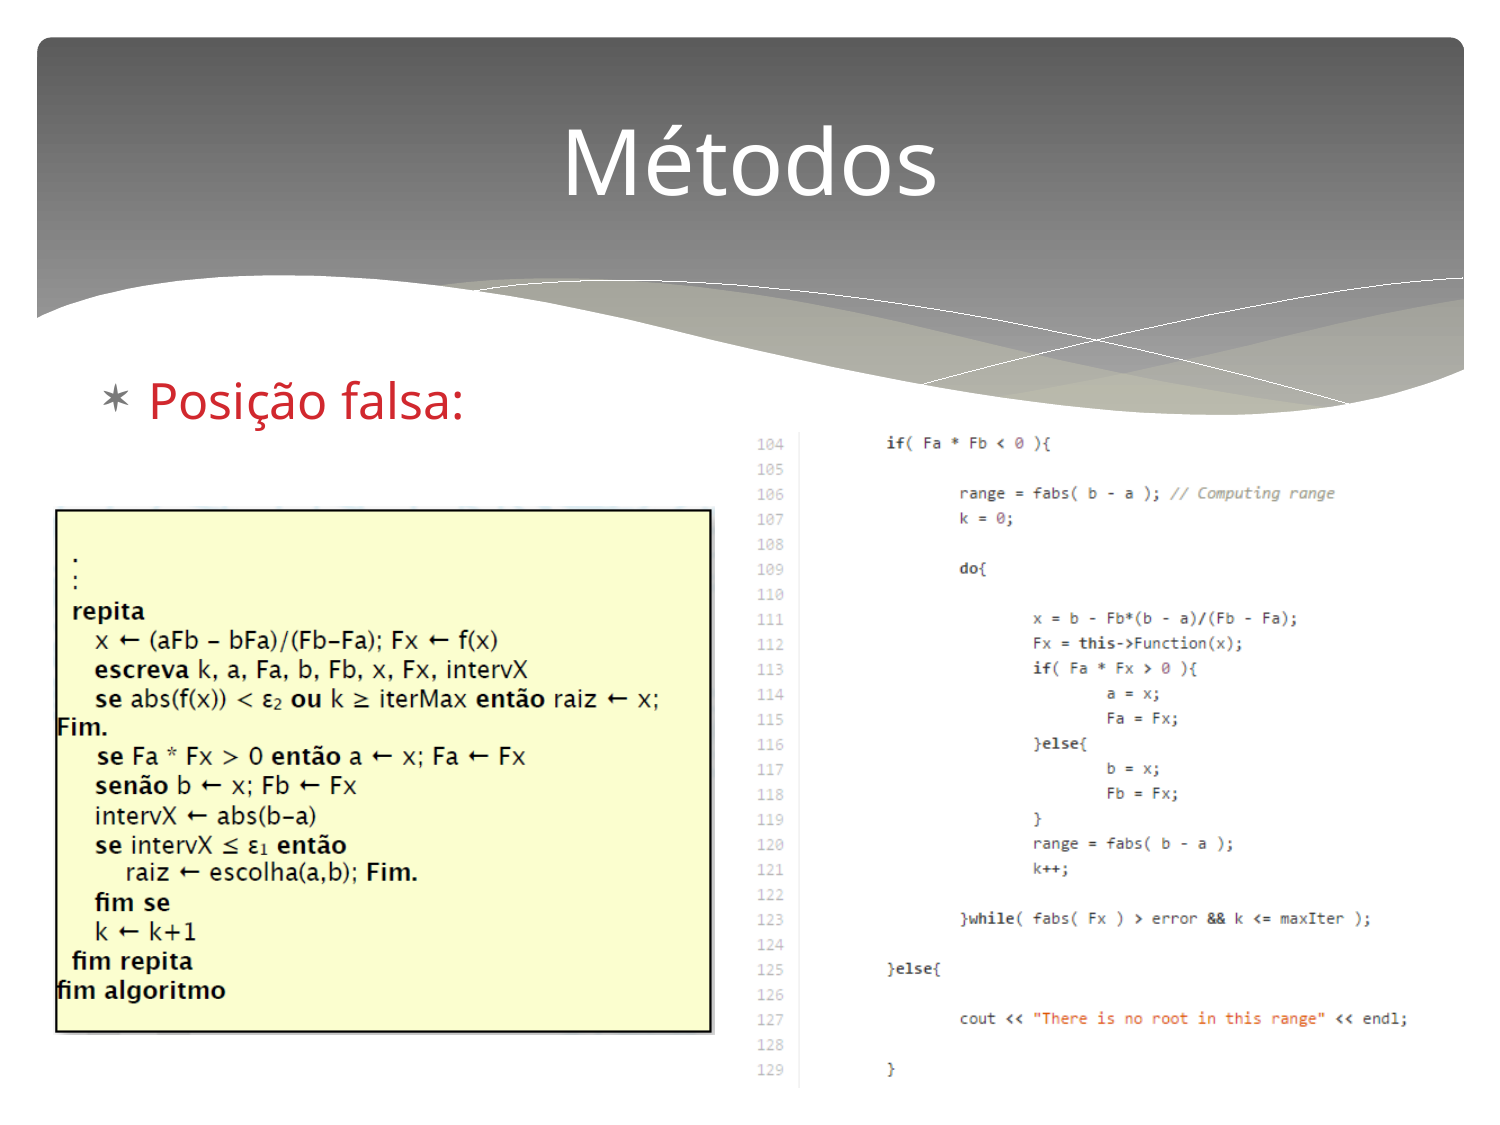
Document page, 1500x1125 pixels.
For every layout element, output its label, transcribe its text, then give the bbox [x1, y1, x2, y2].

list Posição falsa: [88, 361, 526, 468]
picture [53, 506, 715, 1035]
picture [750, 432, 1436, 1088]
title Métodos [75, 55, 1425, 261]
